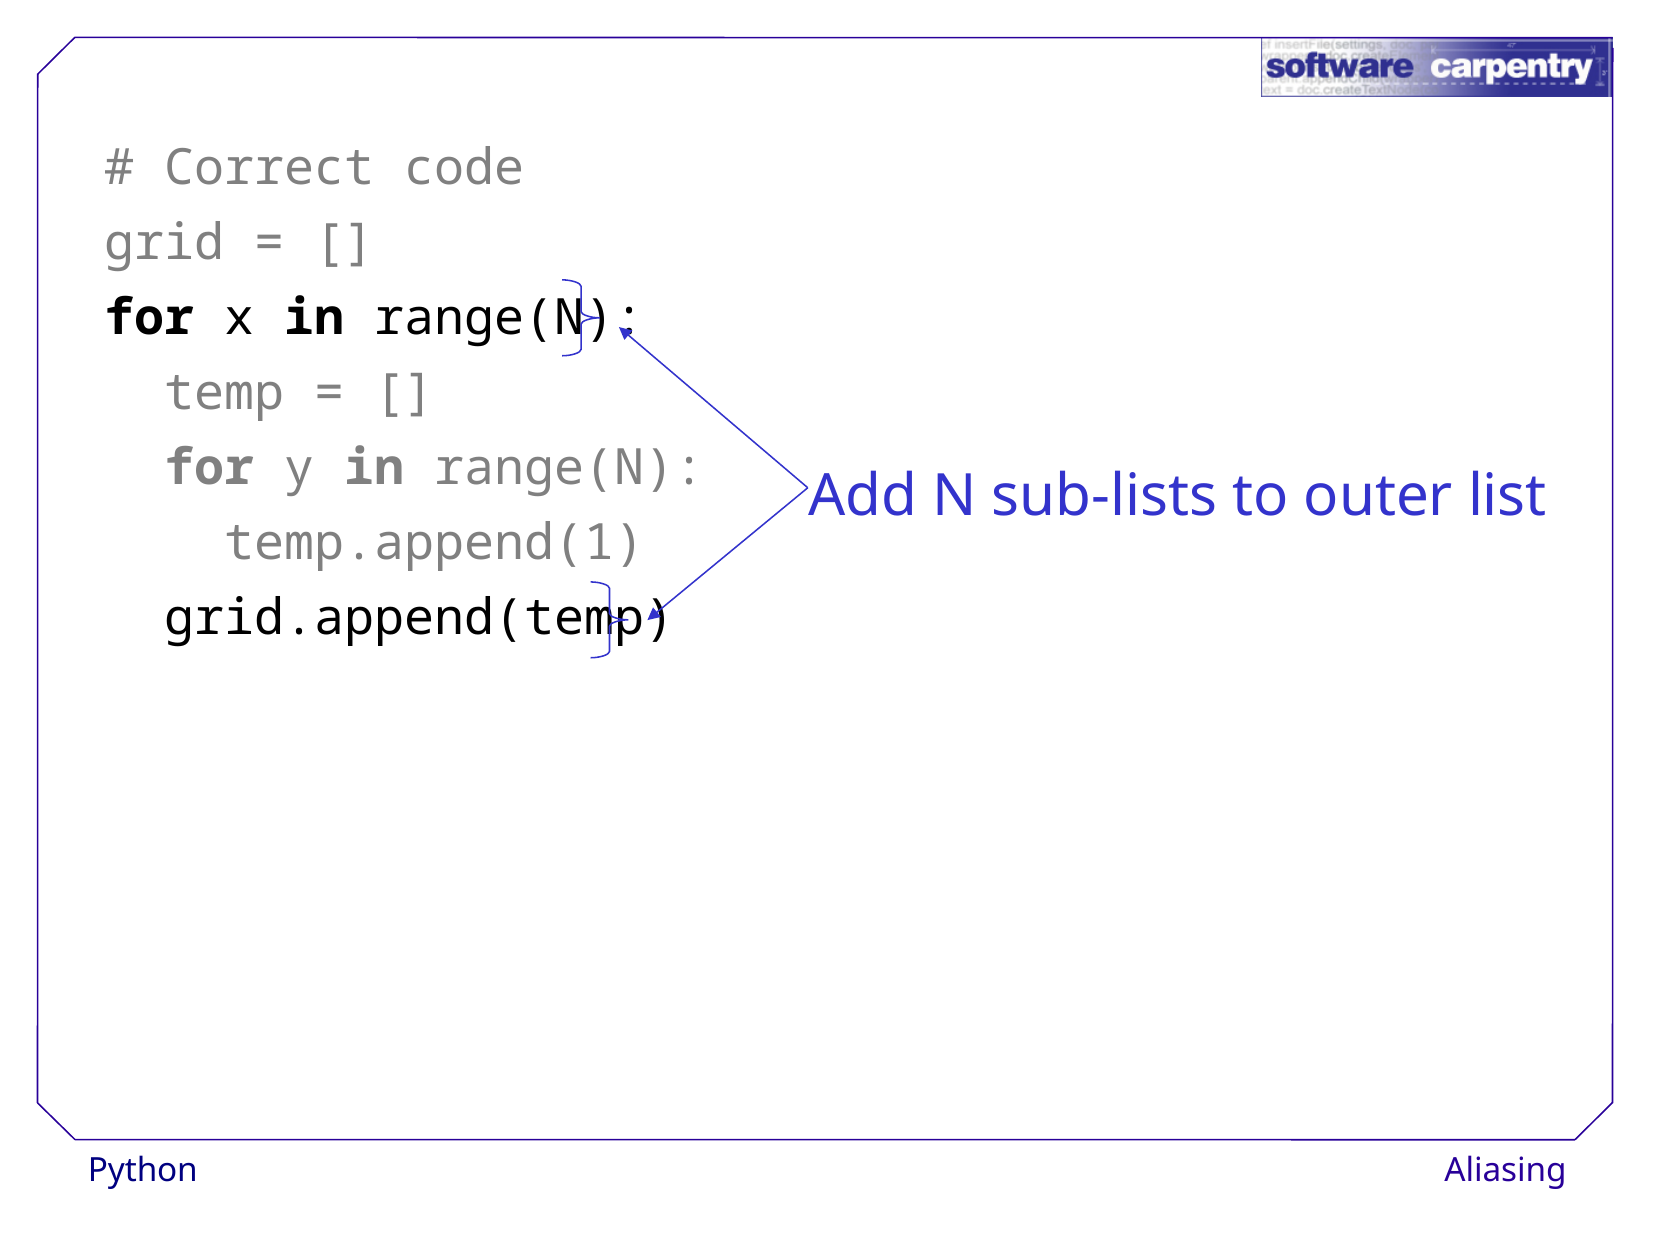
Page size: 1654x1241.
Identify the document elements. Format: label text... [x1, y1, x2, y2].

text_box Add N sub-lists to outer list [793, 414, 1563, 535]
text_box # Correct code grid = [] for x in range(N): temp = [] for y in range(N): temp.append(1) grid.append(temp) [89, 112, 1508, 1055]
picture [1261, 39, 1613, 97]
